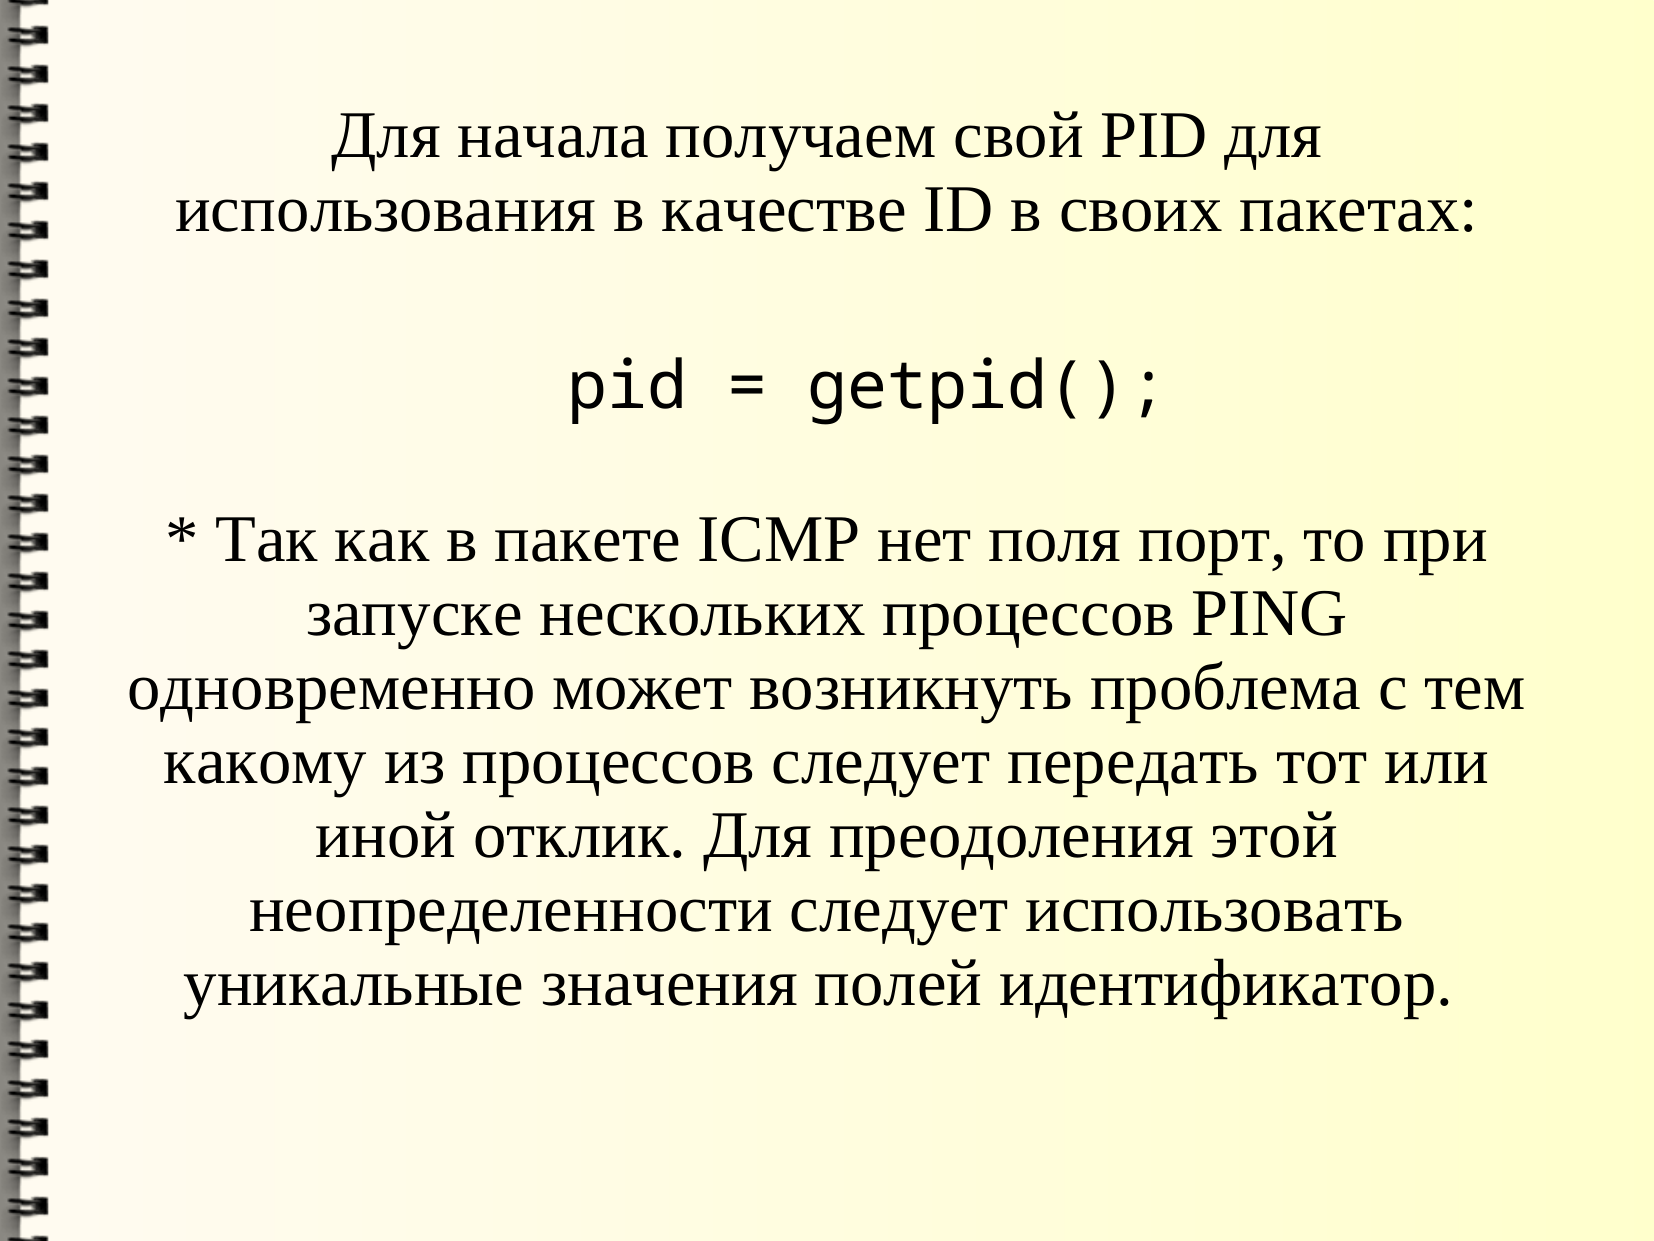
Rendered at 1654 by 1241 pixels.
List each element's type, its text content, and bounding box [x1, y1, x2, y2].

subtitle Для начала получаем свой PID для использования в качестве ID в своих пакетах: pid = getpid(); * Так как в пакете ICMP нет поля порт, то при запуске нескольких процессов PING одновременно может возникнуть проблема с тем какому из процессов следует передать тот или иной отклик. Для преодоления этой неопределенности следует использовать уникальные значения полей идентификатор. [121, 110, 1534, 1156]
picture [0, 0, 1654, 1241]
